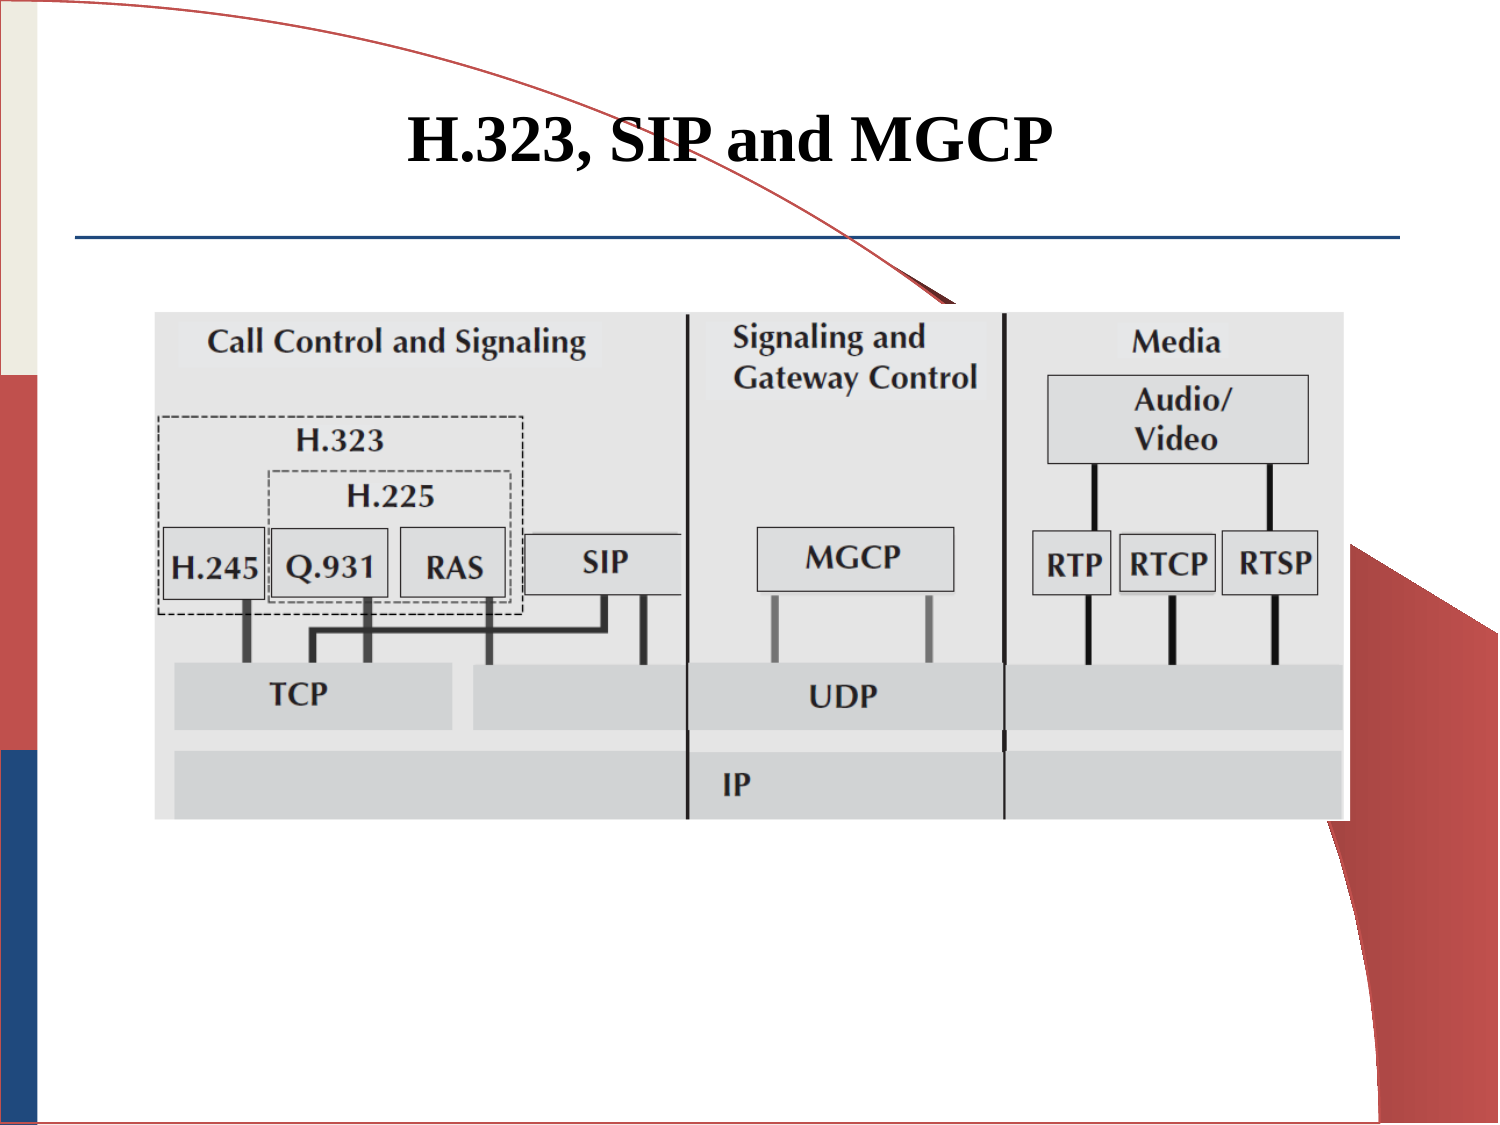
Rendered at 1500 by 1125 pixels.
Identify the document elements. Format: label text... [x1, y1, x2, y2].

picture [149, 304, 1351, 821]
text_box H.323, SIP and MGCP [62, 87, 1400, 183]
